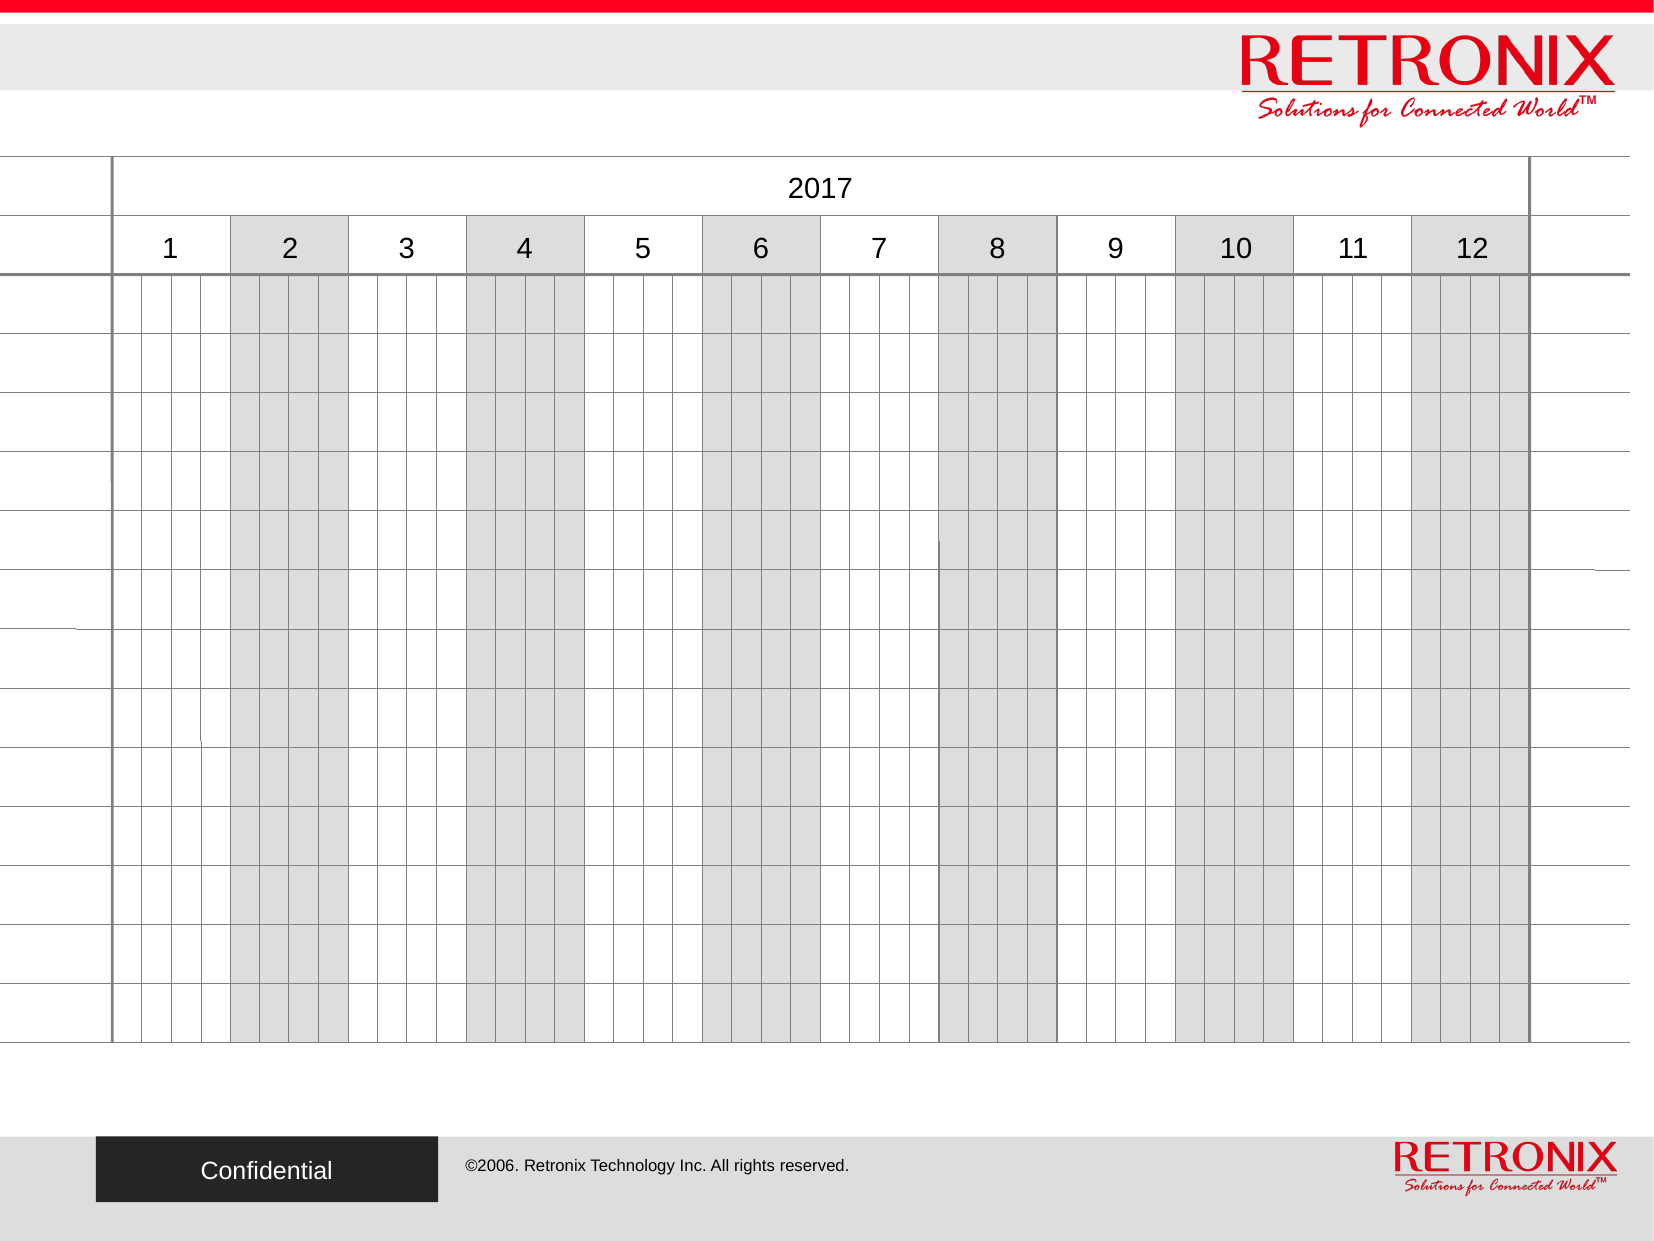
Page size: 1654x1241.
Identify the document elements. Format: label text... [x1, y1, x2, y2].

text_box [555, 807, 584, 865]
text_box [1412, 393, 1440, 451]
text_box [1205, 277, 1234, 333]
text_box [319, 630, 348, 688]
text_box [969, 748, 997, 806]
text_box [1500, 452, 1528, 510]
text_box [762, 925, 790, 983]
text_box [762, 393, 790, 451]
text_box [1412, 807, 1440, 865]
text_box [319, 925, 348, 983]
text_box [467, 393, 495, 451]
text_box [555, 570, 584, 629]
text_box [1441, 984, 1470, 1042]
text_box [319, 748, 348, 806]
text_box [1412, 452, 1440, 510]
text_box [1471, 393, 1499, 451]
text_box [1264, 452, 1293, 510]
text_box [231, 807, 259, 865]
text_box [260, 277, 288, 333]
text_box [1176, 452, 1204, 510]
text_box [555, 984, 584, 1042]
text_box [703, 689, 731, 747]
text_box [1441, 689, 1470, 747]
text_box [496, 866, 525, 924]
text_box [1471, 452, 1499, 510]
picture [1391, 1139, 1621, 1198]
text_box [526, 334, 554, 392]
text_box [1500, 393, 1528, 451]
text_box [467, 925, 495, 983]
text_box 4 [501, 221, 548, 269]
text_box [1441, 570, 1470, 629]
text_box [467, 689, 495, 747]
text_box [1176, 277, 1204, 333]
text_box [998, 393, 1027, 451]
text_box [231, 925, 259, 983]
text_box [1441, 748, 1470, 806]
text_box [1412, 984, 1440, 1042]
text_box [231, 216, 348, 273]
picture [1235, 31, 1621, 130]
text_box [703, 511, 731, 569]
text_box [939, 452, 968, 510]
text_box [260, 334, 288, 392]
text_box [1441, 866, 1470, 924]
text_box [1441, 334, 1470, 392]
text_box [762, 511, 790, 569]
text_box [732, 452, 761, 510]
text_box [555, 630, 584, 688]
text_box [289, 334, 318, 392]
text_box [969, 807, 997, 865]
text_box [791, 452, 820, 510]
text_box [1500, 511, 1528, 569]
text_box [231, 277, 259, 333]
text_box 10 [1205, 221, 1268, 269]
text_box [496, 984, 525, 1042]
text_box [231, 630, 259, 688]
text_box [1412, 925, 1440, 983]
text_box [1028, 334, 1057, 392]
text_box [496, 689, 525, 747]
text_box 3 [383, 221, 430, 269]
text_box [555, 866, 584, 924]
text_box [1205, 689, 1234, 747]
text_box [703, 748, 731, 806]
text_box [1235, 984, 1263, 1042]
text_box 2 [267, 221, 313, 269]
text_box [231, 748, 259, 806]
text_box [969, 866, 997, 924]
text_box [1176, 689, 1204, 747]
text_box [1412, 689, 1440, 747]
text_box [526, 452, 554, 510]
text_box [467, 452, 495, 510]
text_box [496, 748, 525, 806]
text_box [1412, 277, 1440, 333]
text_box [791, 630, 820, 688]
text_box [1264, 630, 1293, 688]
text_box [319, 277, 348, 333]
text_box [1235, 925, 1263, 983]
text_box [289, 689, 318, 747]
text_box [791, 984, 820, 1042]
text_box [526, 866, 554, 924]
text_box [496, 630, 525, 688]
text_box [467, 511, 495, 569]
text_box [319, 984, 348, 1042]
text_box [467, 570, 495, 629]
text_box [1500, 748, 1528, 806]
text_box [940, 807, 968, 865]
text_box [1412, 630, 1440, 688]
text_box [1176, 925, 1204, 983]
text_box [732, 630, 761, 688]
text_box [555, 748, 584, 806]
text_box [969, 689, 997, 747]
text_box [998, 866, 1027, 924]
text_box [791, 393, 820, 451]
text_box [1028, 511, 1057, 569]
text_box [1441, 393, 1470, 451]
text_box [1412, 511, 1440, 569]
text_box [762, 866, 790, 924]
text_box [703, 334, 731, 392]
text_box [791, 807, 820, 865]
text_box [940, 866, 968, 924]
text_box 1 [147, 221, 194, 269]
text_box [732, 807, 761, 865]
text_box [940, 630, 968, 688]
text_box [940, 689, 968, 747]
text_box [467, 984, 495, 1042]
text_box [1235, 807, 1263, 865]
text_box [260, 630, 288, 688]
text_box [1176, 216, 1293, 273]
text_box [496, 511, 525, 569]
text_box [1028, 452, 1057, 510]
text_box [289, 452, 318, 510]
text_box [496, 452, 525, 510]
text_box [1500, 630, 1528, 688]
text_box [762, 689, 790, 747]
text_box [1500, 689, 1528, 747]
text_box [1471, 807, 1499, 865]
text_box [1235, 393, 1263, 451]
text_box [1235, 334, 1263, 392]
text_box [762, 570, 790, 629]
text_box [940, 748, 968, 806]
text_box [289, 393, 318, 451]
text_box [260, 689, 288, 747]
text_box [969, 984, 997, 1042]
text_box [732, 984, 761, 1042]
text_box [260, 452, 288, 510]
text_box [791, 277, 820, 333]
text_box [319, 866, 348, 924]
text_box [555, 277, 584, 333]
text_box [1264, 570, 1293, 629]
text_box [732, 866, 761, 924]
text_box [1500, 984, 1528, 1042]
text_box [1028, 807, 1057, 865]
text_box [1028, 689, 1057, 747]
text_box [1441, 630, 1470, 688]
text_box [1235, 689, 1263, 747]
text_box [1441, 511, 1470, 569]
text_box [732, 393, 761, 451]
text_box [260, 511, 288, 569]
text_box [703, 866, 731, 924]
text_box [260, 807, 288, 865]
text_box [1500, 277, 1528, 333]
text_box [1471, 511, 1499, 569]
text_box [1500, 334, 1528, 392]
text_box [1500, 570, 1528, 629]
text_box [732, 925, 761, 983]
text_box [1205, 393, 1234, 451]
text_box 12 [1441, 221, 1504, 269]
text_box [969, 630, 997, 688]
text_box [231, 334, 259, 392]
text_box [231, 511, 259, 569]
text_box [319, 452, 348, 510]
text_box [1471, 630, 1499, 688]
text_box [1441, 277, 1470, 333]
text_box [1235, 630, 1263, 688]
text_box [703, 925, 731, 983]
text_box [1264, 984, 1293, 1042]
text_box [938, 511, 968, 569]
text_box [467, 277, 495, 333]
text_box [319, 689, 348, 747]
text_box [526, 748, 554, 806]
text_box [1205, 630, 1234, 688]
text_box [231, 866, 259, 924]
text_box [1205, 748, 1234, 806]
text_box [555, 689, 584, 747]
text_box [703, 393, 731, 451]
text_box [526, 277, 554, 333]
text_box [555, 393, 584, 451]
text_box [260, 570, 288, 629]
text_box [526, 511, 554, 569]
text_box [969, 925, 997, 983]
text_box [1471, 925, 1499, 983]
text_box [1471, 866, 1499, 924]
text_box [791, 689, 820, 747]
text_box [1264, 748, 1293, 806]
text_box [1176, 570, 1204, 629]
text_box 2017 [773, 162, 868, 210]
text_box [1176, 334, 1204, 392]
text_box [467, 807, 495, 865]
text_box [1235, 748, 1263, 806]
text_box [998, 984, 1027, 1042]
text_box [1176, 866, 1204, 924]
text_box [791, 925, 820, 983]
text_box [526, 984, 554, 1042]
text_box [289, 984, 318, 1042]
text_box [998, 925, 1027, 983]
text_box [231, 452, 259, 510]
text_box [1264, 925, 1293, 983]
text_box [1264, 334, 1293, 392]
text_box [555, 925, 584, 983]
text_box [1264, 807, 1293, 865]
text_box [1264, 393, 1293, 451]
text_box [526, 925, 554, 983]
text_box [289, 630, 318, 688]
text_box [1264, 689, 1293, 747]
text_box [732, 511, 761, 569]
text_box [289, 866, 318, 924]
text_box [467, 748, 495, 806]
text_box 11 [1323, 221, 1386, 269]
text_box [319, 807, 348, 865]
text_box [1205, 925, 1234, 983]
text_box [939, 334, 968, 392]
text_box [1264, 511, 1293, 569]
text_box [1205, 866, 1234, 924]
text_box [1235, 866, 1263, 924]
text_box [289, 925, 318, 983]
text_box [1471, 689, 1499, 747]
text_box [1441, 452, 1470, 510]
text_box [526, 393, 554, 451]
text_box [526, 570, 554, 629]
text_box [762, 277, 790, 333]
text_box [1028, 570, 1057, 629]
text_box [998, 277, 1027, 333]
text_box [496, 807, 525, 865]
text_box [998, 748, 1027, 806]
text_box [496, 393, 525, 451]
text_box [762, 630, 790, 688]
text_box [467, 334, 495, 392]
text_box [319, 570, 348, 629]
text_box [289, 748, 318, 806]
text_box [998, 334, 1027, 392]
text_box [1028, 393, 1057, 451]
text_box [703, 216, 820, 273]
text_box [555, 334, 584, 392]
text_box [703, 277, 731, 333]
text_box [1205, 334, 1234, 392]
text_box [998, 807, 1027, 865]
text_box [1500, 807, 1528, 865]
text_box [969, 570, 997, 629]
text_box [231, 689, 259, 747]
text_box [260, 984, 288, 1042]
text_box [1471, 570, 1499, 629]
text_box [762, 452, 790, 510]
text_box [1235, 570, 1263, 629]
text_box [998, 570, 1027, 629]
text_box [791, 334, 820, 392]
text_box [1028, 277, 1057, 333]
text_box [467, 630, 495, 688]
text_box [1235, 277, 1263, 333]
text_box [1441, 807, 1470, 865]
text_box [555, 511, 584, 569]
text_box [1028, 925, 1057, 983]
text_box [1471, 984, 1499, 1042]
text_box [526, 689, 554, 747]
text_box [1412, 334, 1440, 392]
text_box [1235, 452, 1263, 510]
text_box [1176, 748, 1204, 806]
text_box [1441, 925, 1470, 983]
text_box [319, 334, 348, 392]
text_box [555, 452, 584, 510]
text_box [791, 748, 820, 806]
text_box [496, 570, 525, 629]
text_box [289, 277, 318, 333]
text_box [998, 511, 1027, 569]
text_box [1176, 511, 1204, 569]
text_box [1412, 570, 1440, 629]
text_box [467, 866, 495, 924]
text_box [467, 216, 584, 273]
text_box [1176, 630, 1204, 688]
text_box [762, 984, 790, 1042]
text_box [289, 807, 318, 865]
text_box 6 [738, 221, 785, 269]
text_box [732, 570, 761, 629]
text_box [1412, 748, 1440, 806]
text_box [1264, 277, 1293, 333]
text_box [939, 277, 968, 333]
text_box [732, 689, 761, 747]
text_box [1500, 866, 1528, 924]
text_box [1028, 748, 1057, 806]
text_box [791, 570, 820, 629]
text_box [732, 748, 761, 806]
text_box [969, 277, 997, 333]
text_box [969, 393, 997, 451]
text_box [1205, 984, 1234, 1042]
text_box [260, 925, 288, 983]
text_box [231, 570, 259, 629]
text_box [703, 984, 731, 1042]
text_box [940, 925, 968, 983]
text_box [260, 748, 288, 806]
text_box [1412, 216, 1528, 273]
text_box [703, 570, 731, 629]
text_box 8 [974, 221, 1021, 269]
text_box [1176, 393, 1204, 451]
text_box [1264, 866, 1293, 924]
text_box [998, 630, 1027, 688]
text_box [1205, 452, 1234, 510]
text_box [732, 277, 761, 333]
text_box [1205, 511, 1234, 569]
text_box [1028, 984, 1057, 1042]
text_box [1176, 807, 1204, 865]
text_box [496, 334, 525, 392]
text_box [1176, 984, 1204, 1042]
text_box [289, 511, 318, 569]
text_box [762, 334, 790, 392]
text_box [1412, 866, 1440, 924]
text_box [1028, 630, 1057, 688]
text_box [1471, 334, 1499, 392]
text_box 9 [1092, 221, 1139, 269]
text_box [260, 866, 288, 924]
text_box [231, 984, 259, 1042]
text_box [319, 511, 348, 569]
text_box [496, 277, 525, 333]
text_box [732, 334, 761, 392]
text_box [1471, 748, 1499, 806]
text_box [969, 511, 997, 569]
text_box [703, 452, 731, 510]
text_box [1205, 570, 1234, 629]
text_box [940, 570, 968, 629]
text_box 5 [620, 221, 666, 269]
text_box [526, 630, 554, 688]
text_box [1235, 511, 1263, 569]
text_box [998, 689, 1027, 747]
text_box [496, 925, 525, 983]
text_box [940, 984, 968, 1042]
text_box [998, 452, 1027, 510]
text_box [526, 807, 554, 865]
text_box [939, 393, 968, 451]
text_box [260, 393, 288, 451]
text_box [319, 393, 348, 451]
text_box [703, 630, 731, 688]
text_box [969, 452, 997, 510]
text_box [1500, 925, 1528, 983]
text_box [1471, 277, 1499, 333]
text_box 7 [856, 221, 903, 269]
text_box [762, 807, 790, 865]
text_box [703, 807, 731, 865]
text_box [762, 748, 790, 806]
text_box [289, 570, 318, 629]
text_box [791, 511, 820, 569]
text_box [969, 334, 997, 392]
text_box [791, 866, 820, 924]
text_box [1028, 866, 1057, 924]
text_box [1205, 807, 1234, 865]
text_box [939, 216, 1057, 273]
text_box [231, 393, 259, 451]
